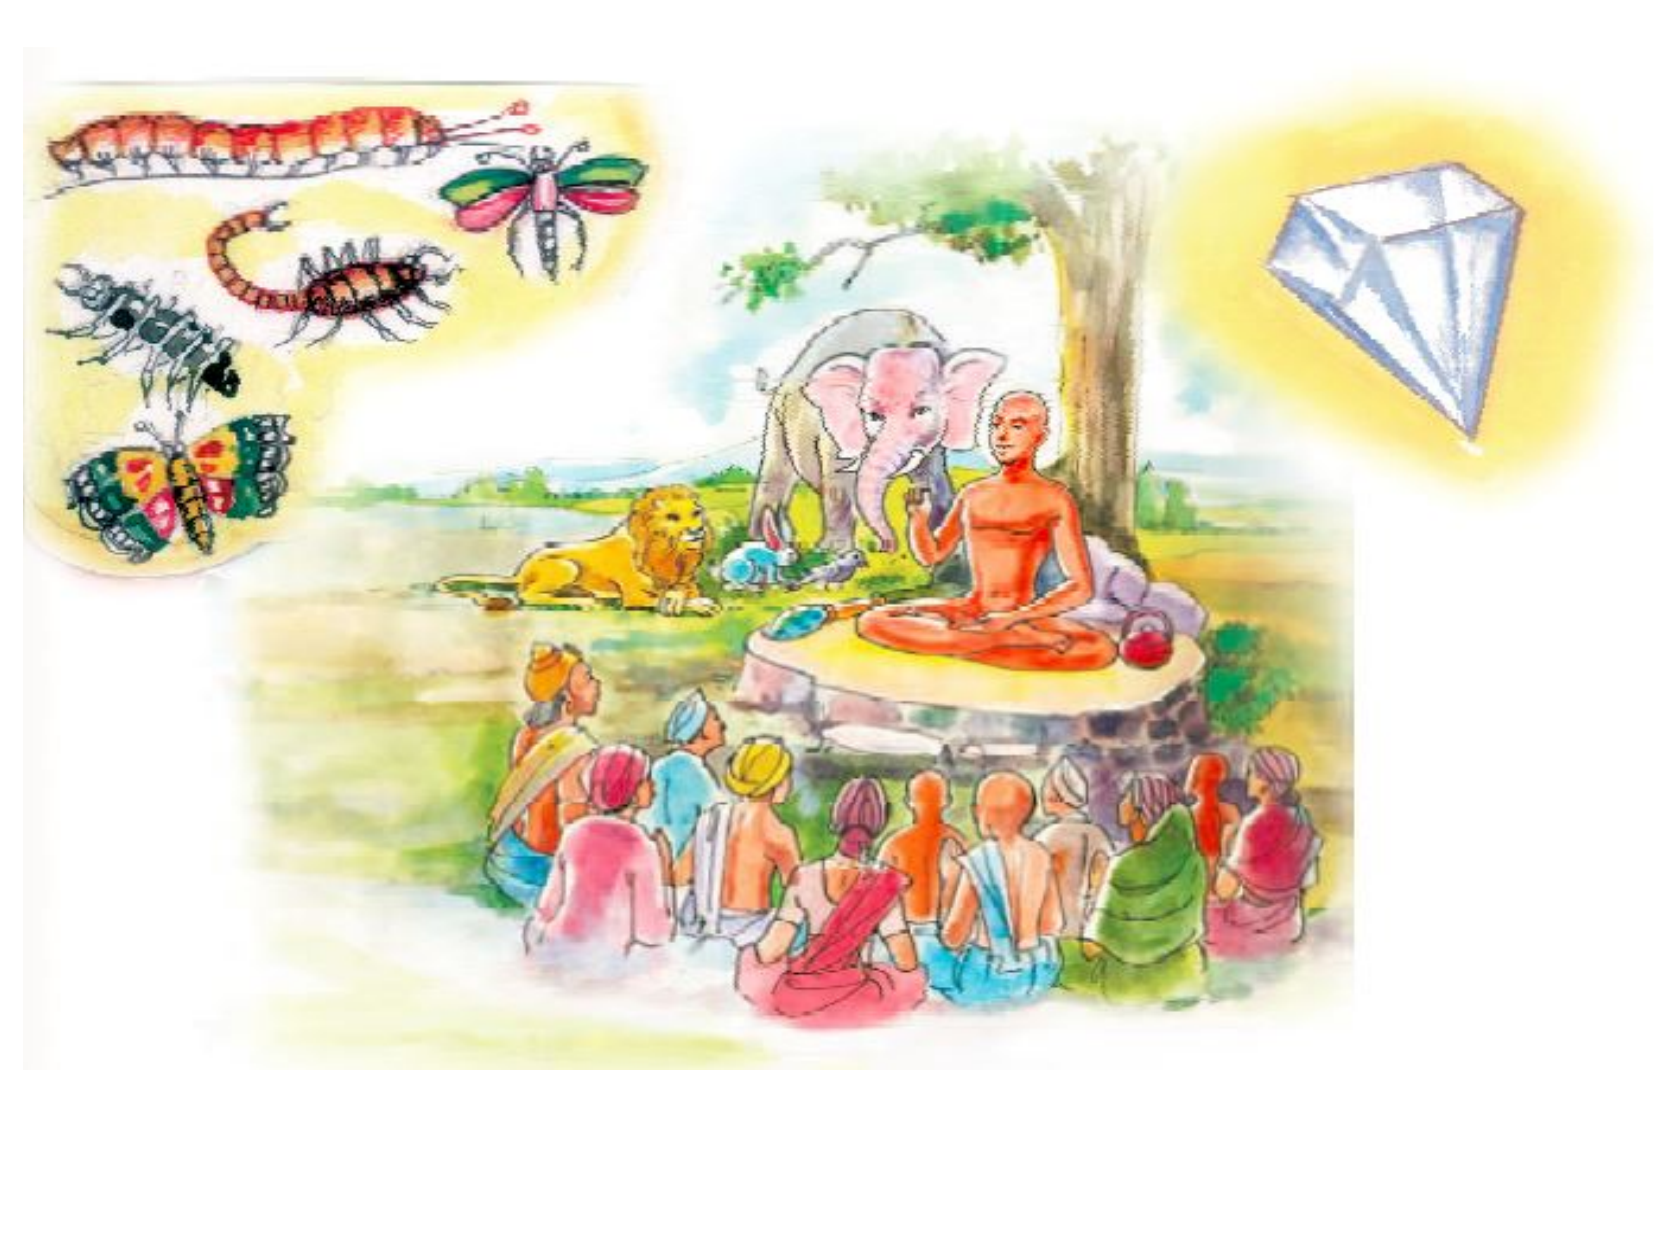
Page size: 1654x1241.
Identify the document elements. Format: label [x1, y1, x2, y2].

picture [23, 47, 1654, 1070]
